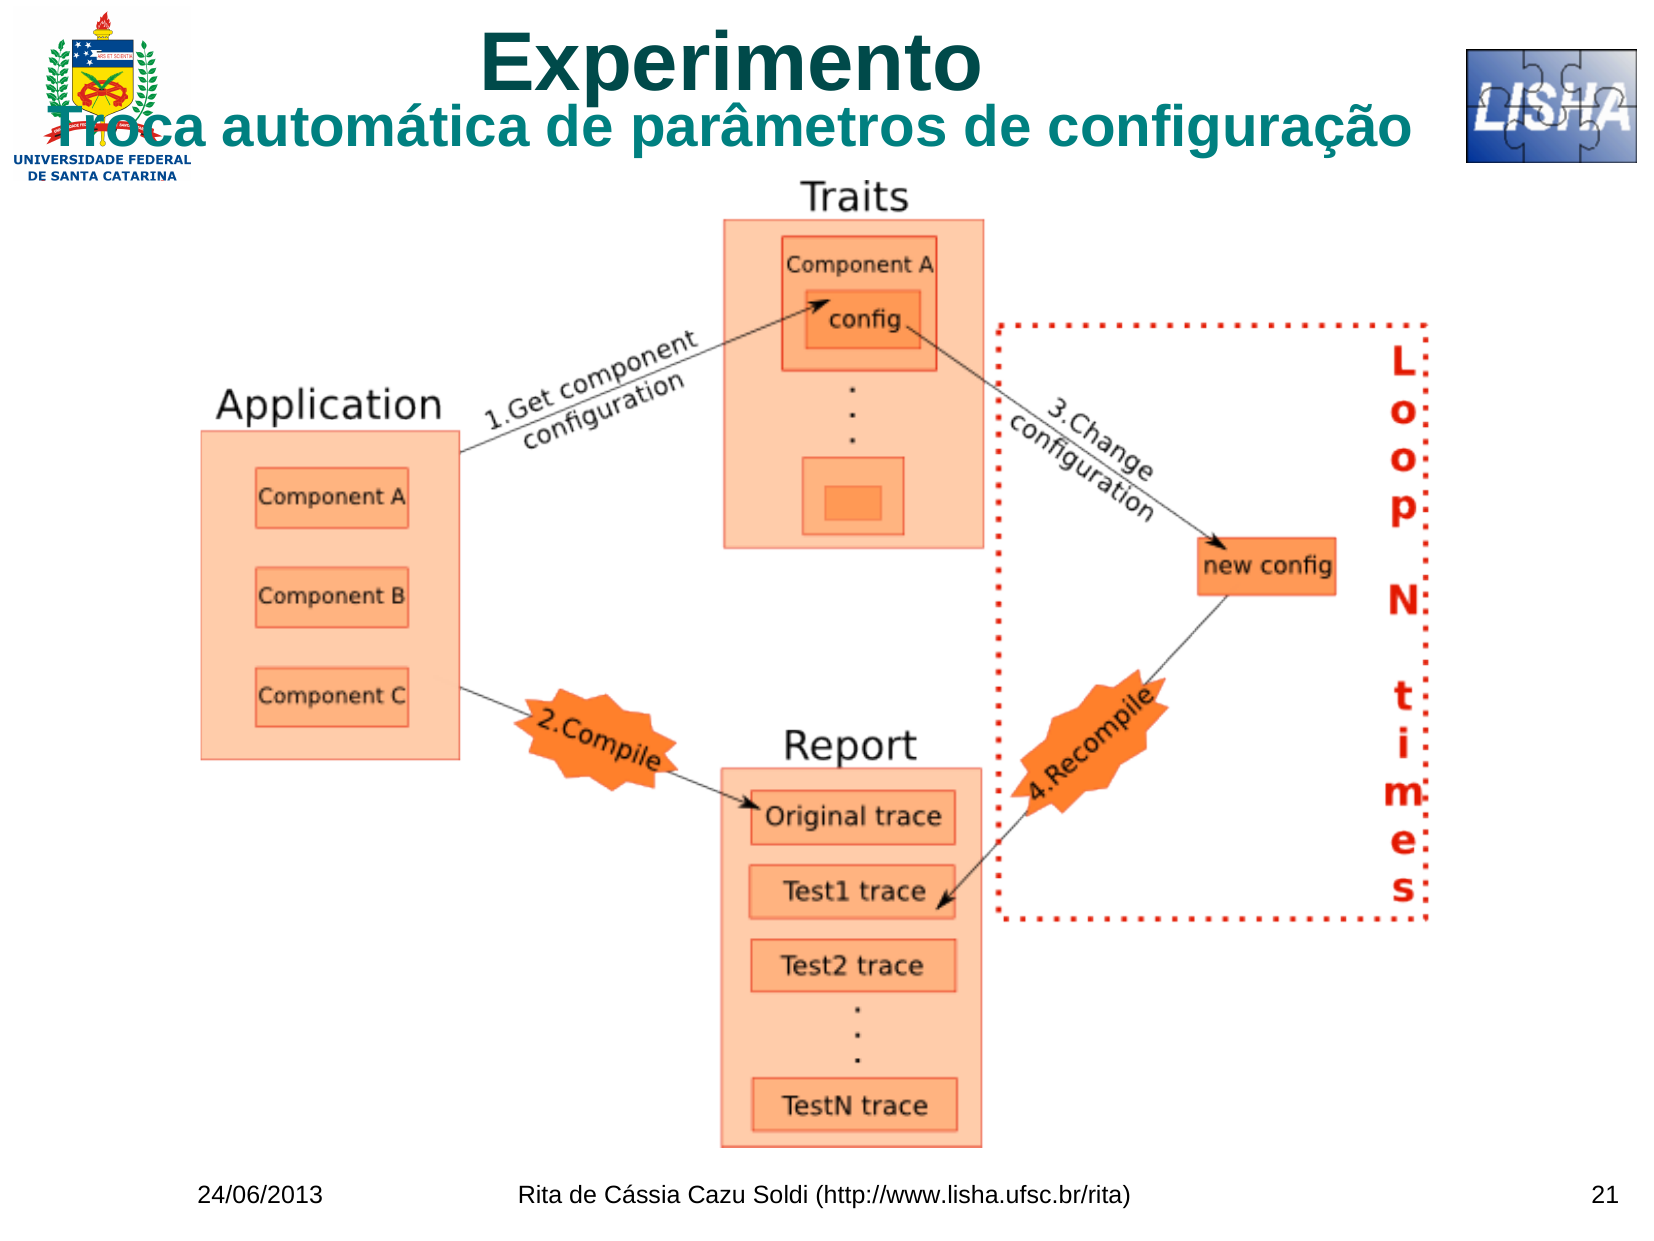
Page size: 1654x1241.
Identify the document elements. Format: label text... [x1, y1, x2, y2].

picture [200, 180, 1453, 1149]
title Experimento Troca automática de parâmetros de configuração [37, 9, 1426, 178]
picture [13, 6, 191, 181]
picture [1466, 49, 1637, 163]
